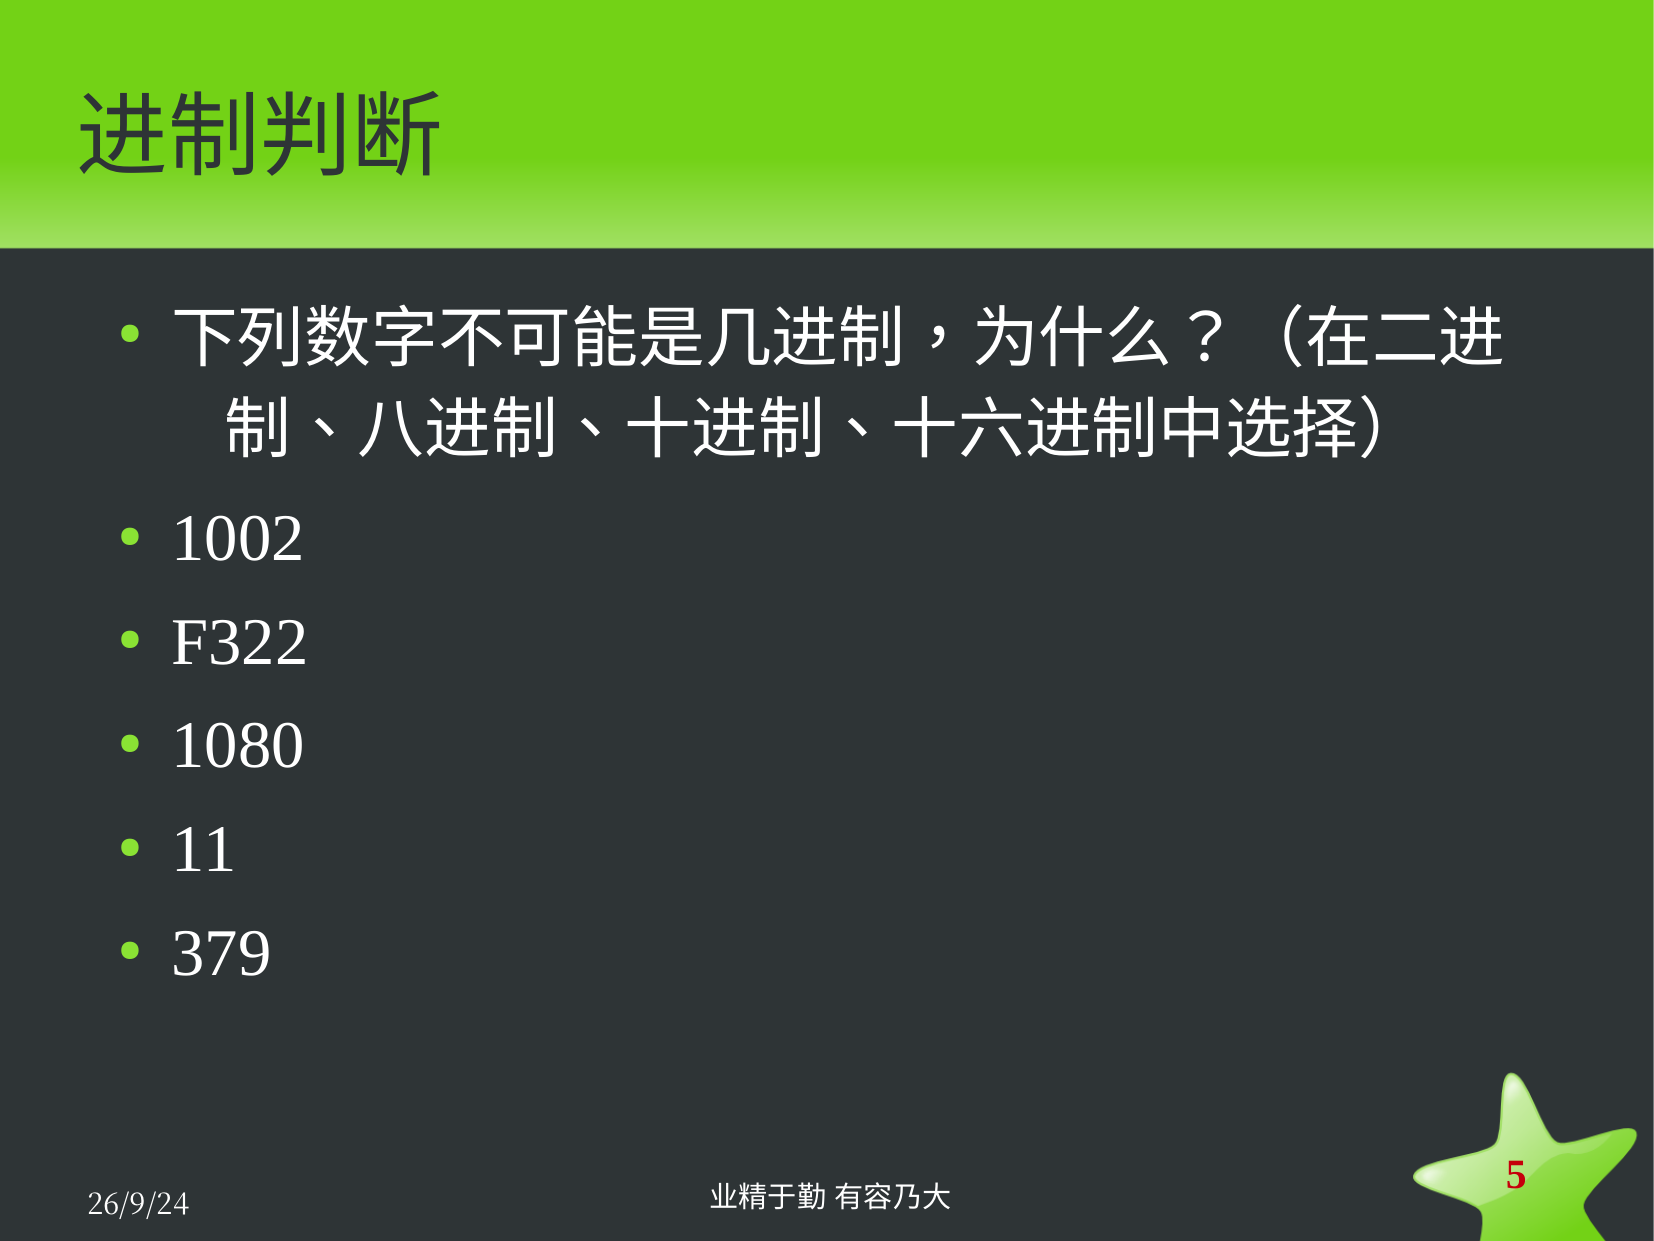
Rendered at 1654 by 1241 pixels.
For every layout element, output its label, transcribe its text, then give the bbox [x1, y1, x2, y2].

picture [0, 0, 1654, 1241]
list 下列数字不可能是几进制，为什么？（在二进制、八进制、十进制、十六进制中选择） 1002 F322 1080 11 379 [82, 290, 1571, 1109]
title 进制判断 [76, 29, 1565, 237]
